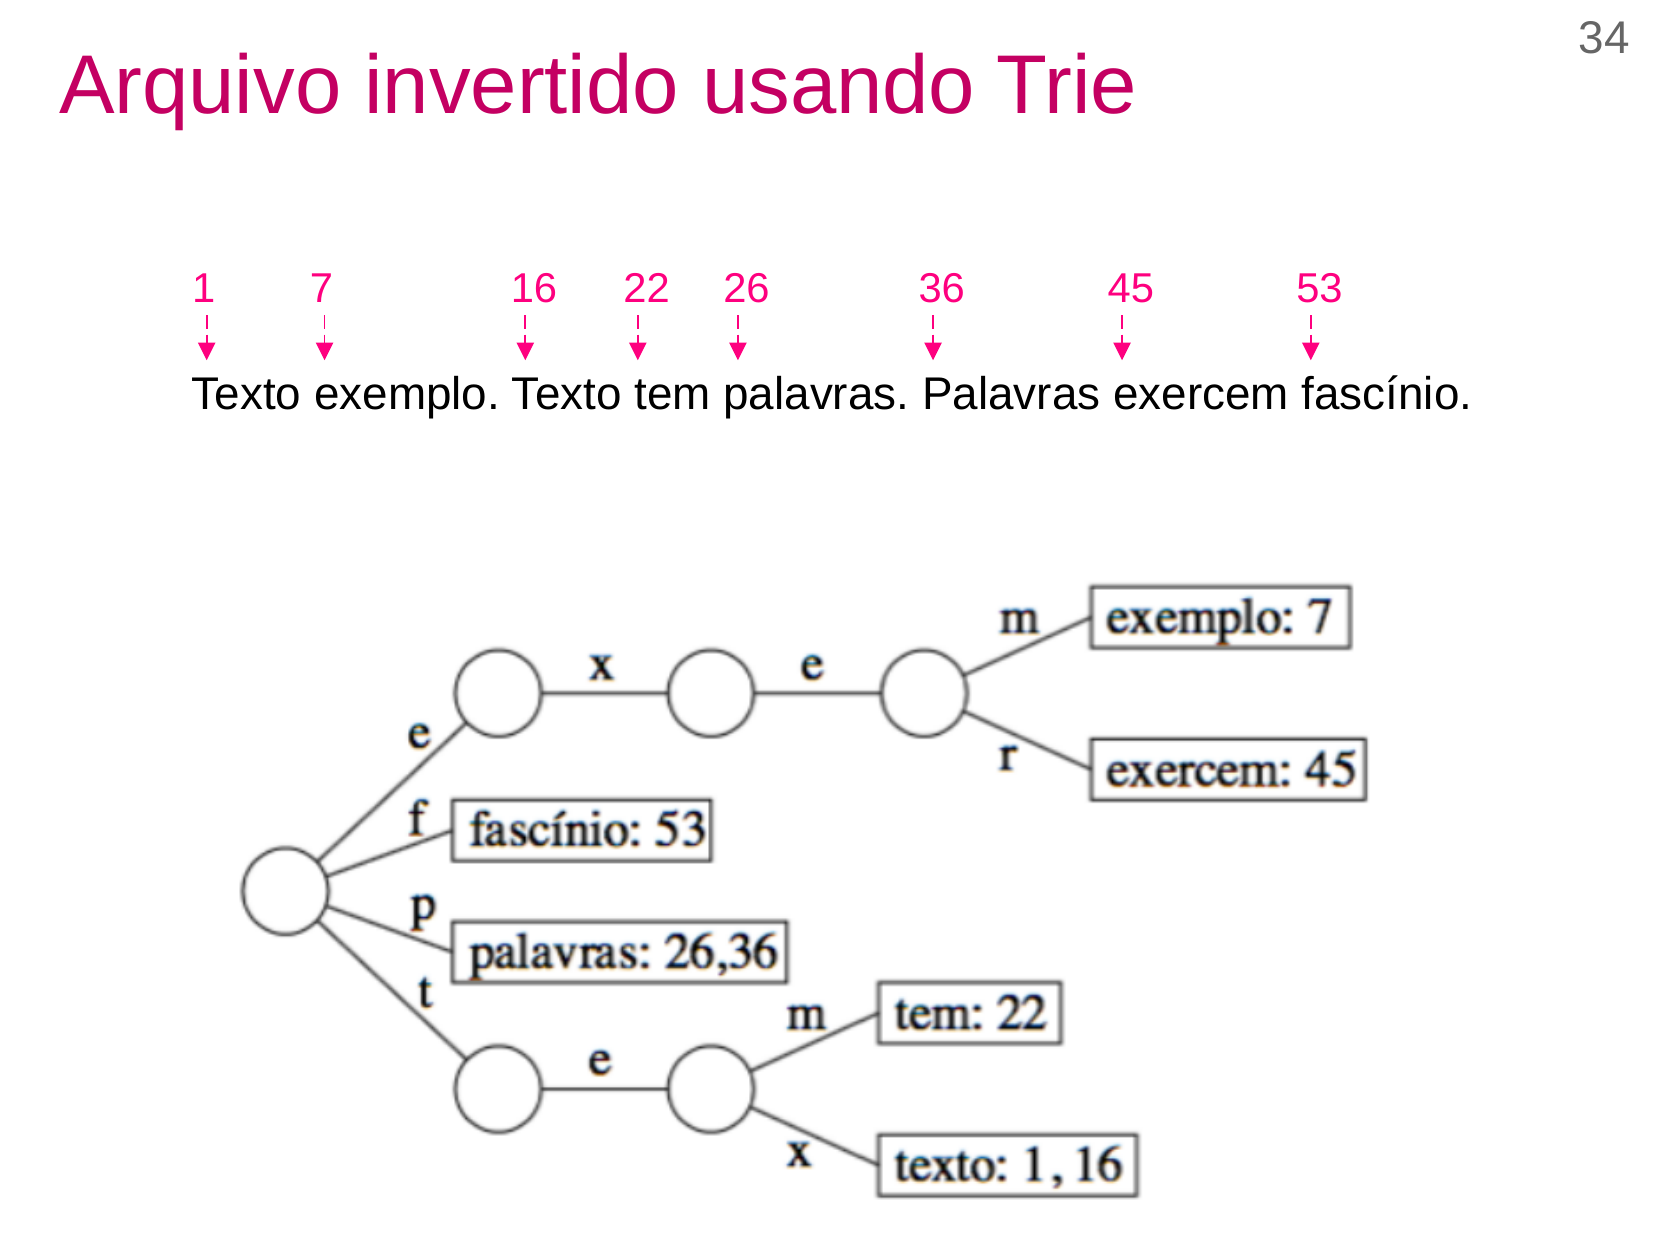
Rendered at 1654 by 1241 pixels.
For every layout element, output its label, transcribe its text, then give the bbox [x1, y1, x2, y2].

text_box 36 [903, 257, 980, 319]
text_box 45 [1092, 257, 1169, 319]
text_box 1 [177, 257, 231, 319]
text_box 7 [295, 257, 349, 319]
text_box 26 [708, 257, 785, 319]
picture [233, 572, 1382, 1214]
title Arquivo invertido usando Trie [59, 29, 1595, 148]
text_box 16 [496, 257, 573, 319]
text_box Texto exemplo. Texto tem palavras. Palavras exercem fascínio. [176, 360, 1489, 438]
text_box 22 [608, 257, 685, 319]
text_box 53 [1281, 257, 1358, 319]
